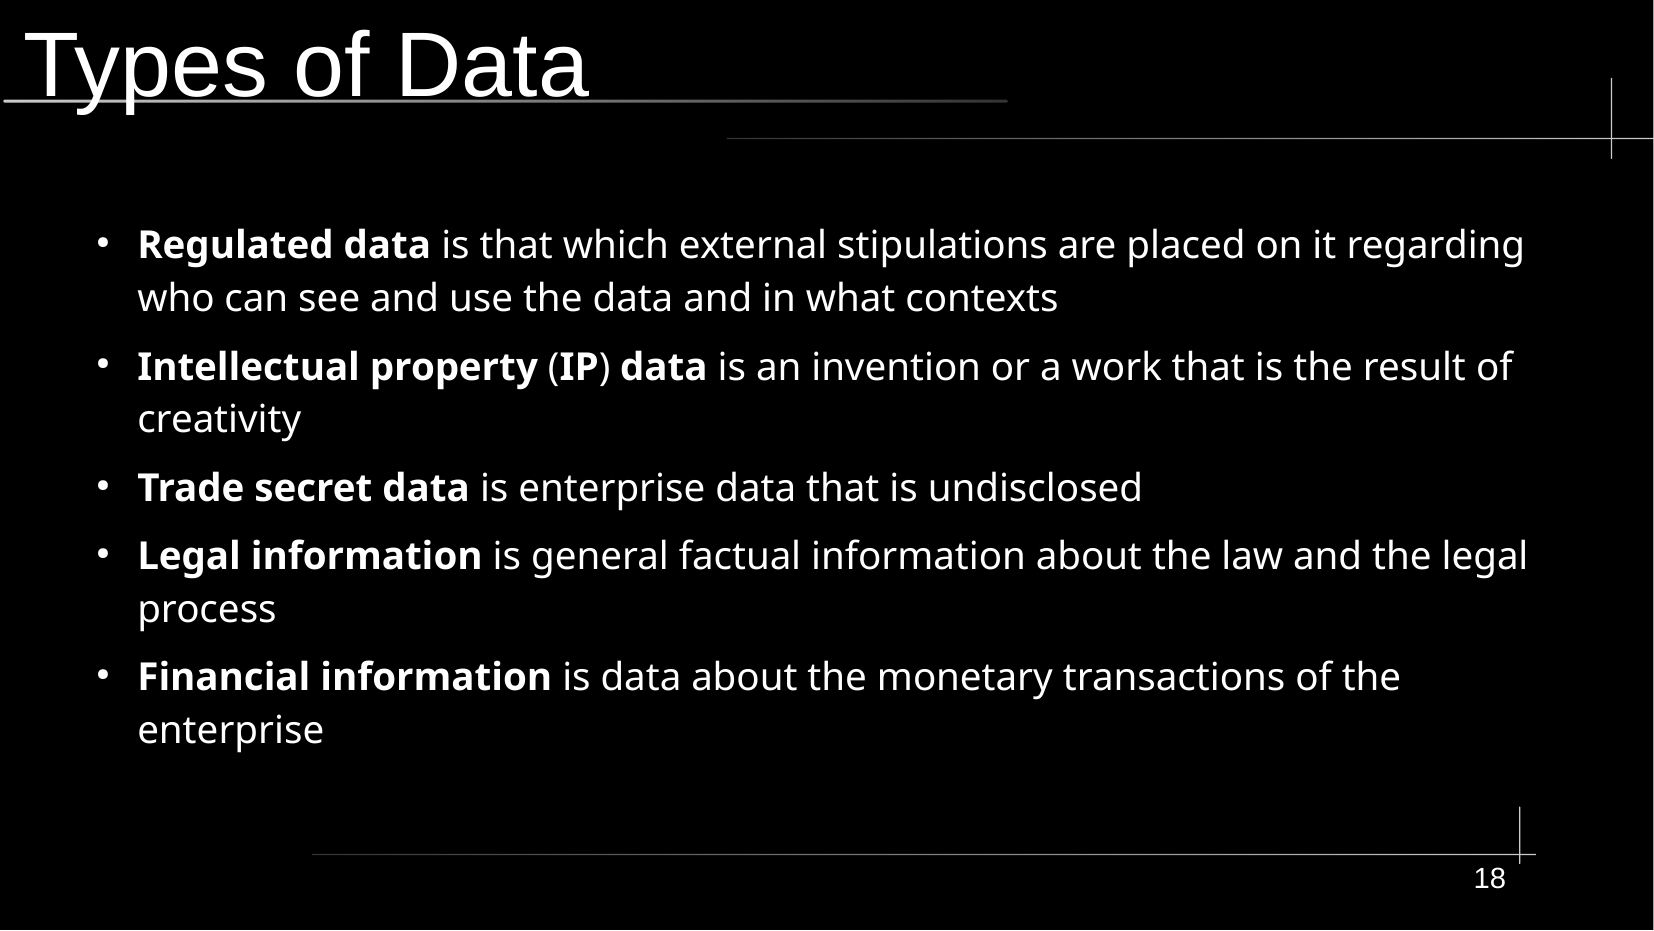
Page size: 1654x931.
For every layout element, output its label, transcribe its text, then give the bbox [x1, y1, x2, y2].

title Types of Data [23, 11, 1589, 119]
list Regulated data is that which external stipulations are placed on it regarding who can see and use the data and in what contexts Intellectual property (IP) data is an invention or a work that is the result of creativity Trade secret data is enterprise data that is undisclosed Legal information is general factual information about the law and the legal process Financial information is data about the monetary transactions of the enterprise [82, 217, 1571, 758]
